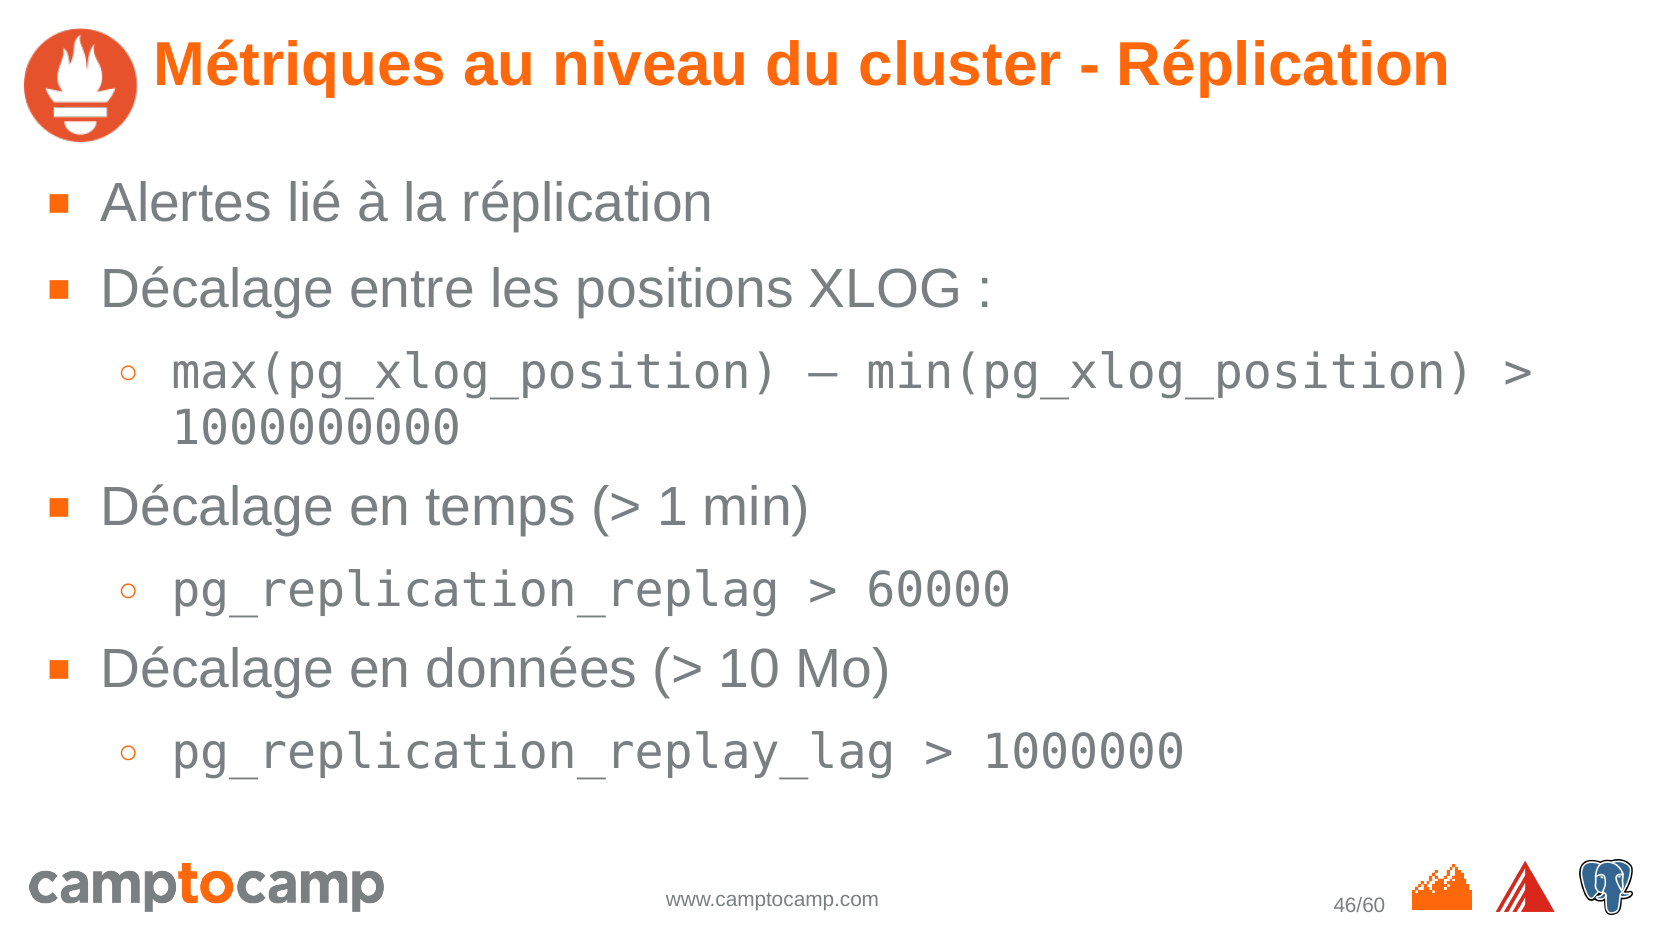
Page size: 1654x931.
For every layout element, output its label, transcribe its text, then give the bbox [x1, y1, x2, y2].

list Alertes lié à la réplication Décalage entre les positions XLOG : max(pg_xlog_position) – min(pg_xlog_position) > 1000000000 Décalage en temps (> 1 min) pg_replication_replag > 60000 Décalage en données (> 10 Mo) pg_replication_replay_lag > 1000000 [29, 171, 1625, 827]
picture [1495, 856, 1556, 917]
picture [1412, 864, 1472, 910]
title Métriques au niveau du cluster - Réplication [153, 29, 1625, 156]
picture [24, 28, 139, 142]
picture [29, 863, 384, 912]
picture [1579, 859, 1633, 915]
